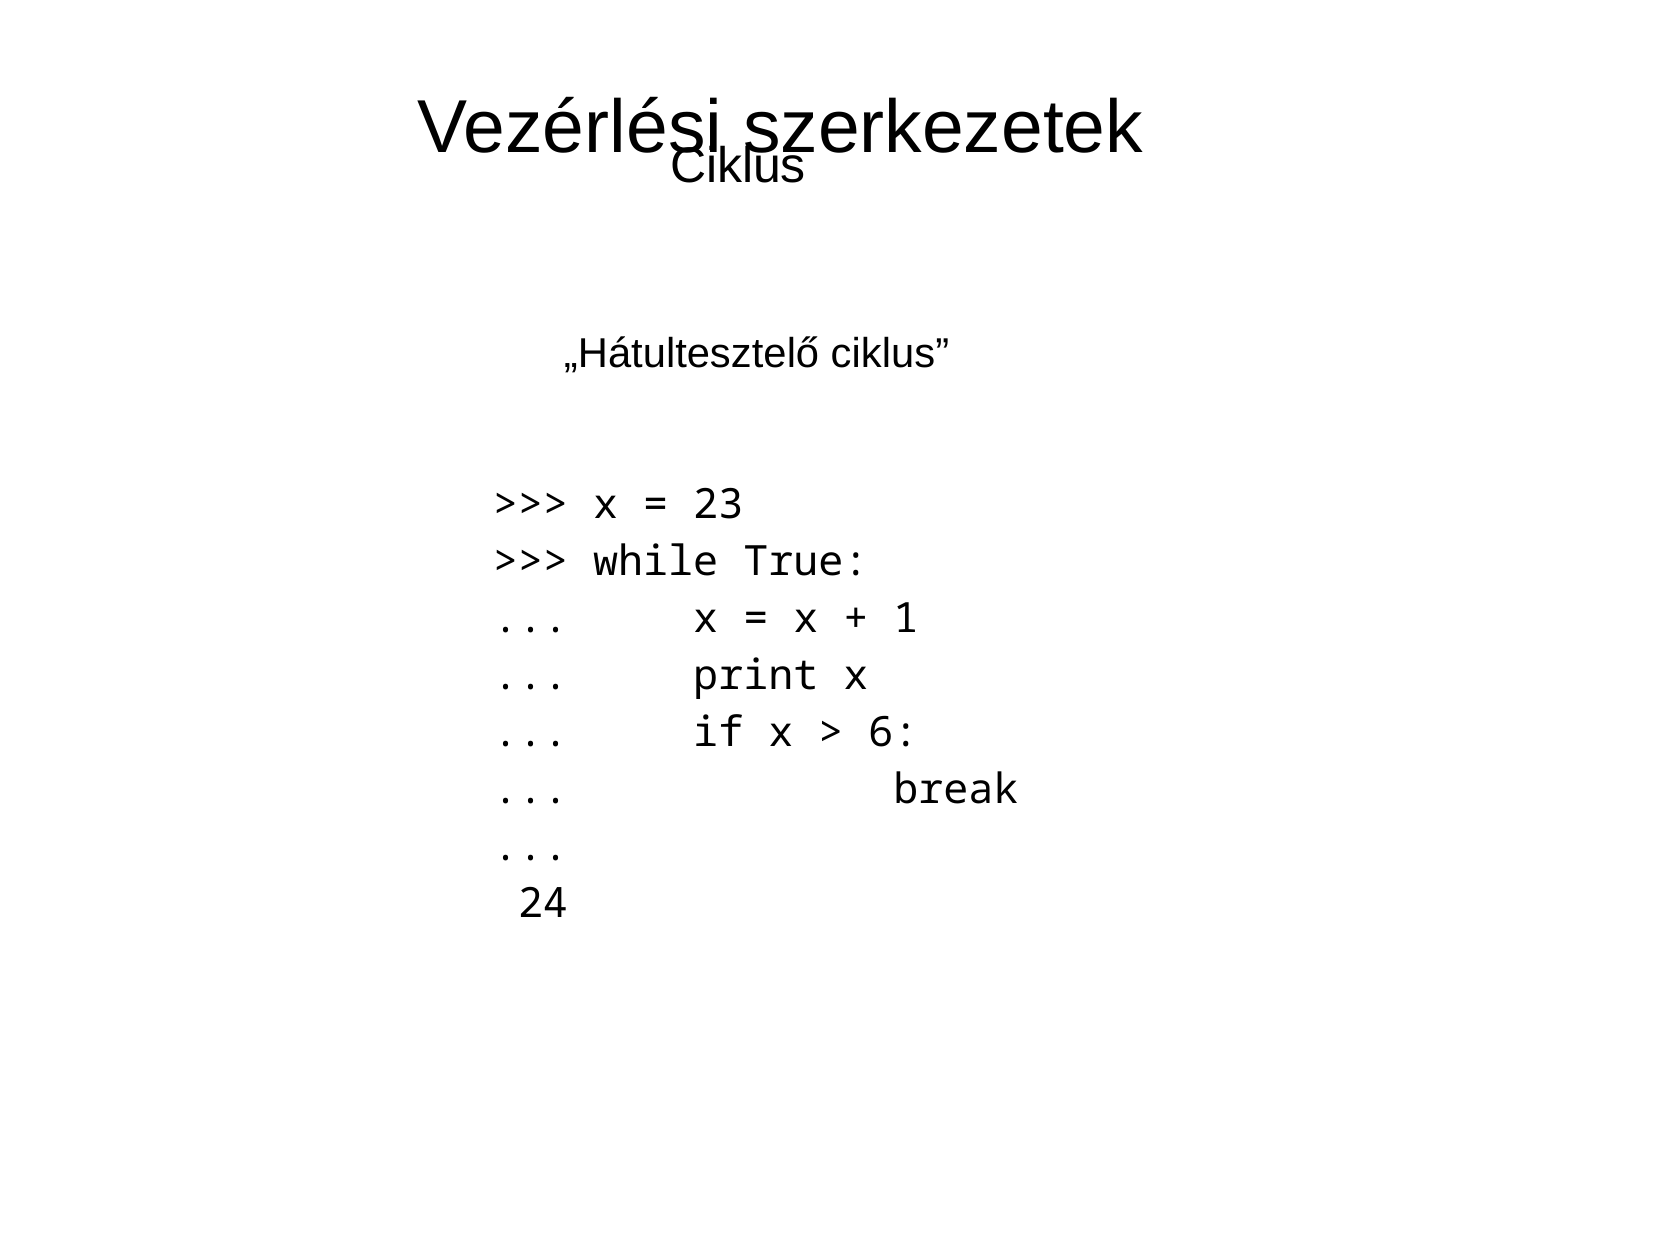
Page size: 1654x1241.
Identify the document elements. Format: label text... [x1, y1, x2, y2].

text_box Ciklus [655, 129, 821, 202]
text_box Vezérlési szerkezetek [402, 35, 1288, 135]
text_box >>> x = 23 >>> while True: ... x = x + 1 ... print x ... if x > 6: ... break ... 24 [478, 466, 1039, 870]
text_box „Hátultesztelő ciklus” [549, 322, 965, 385]
